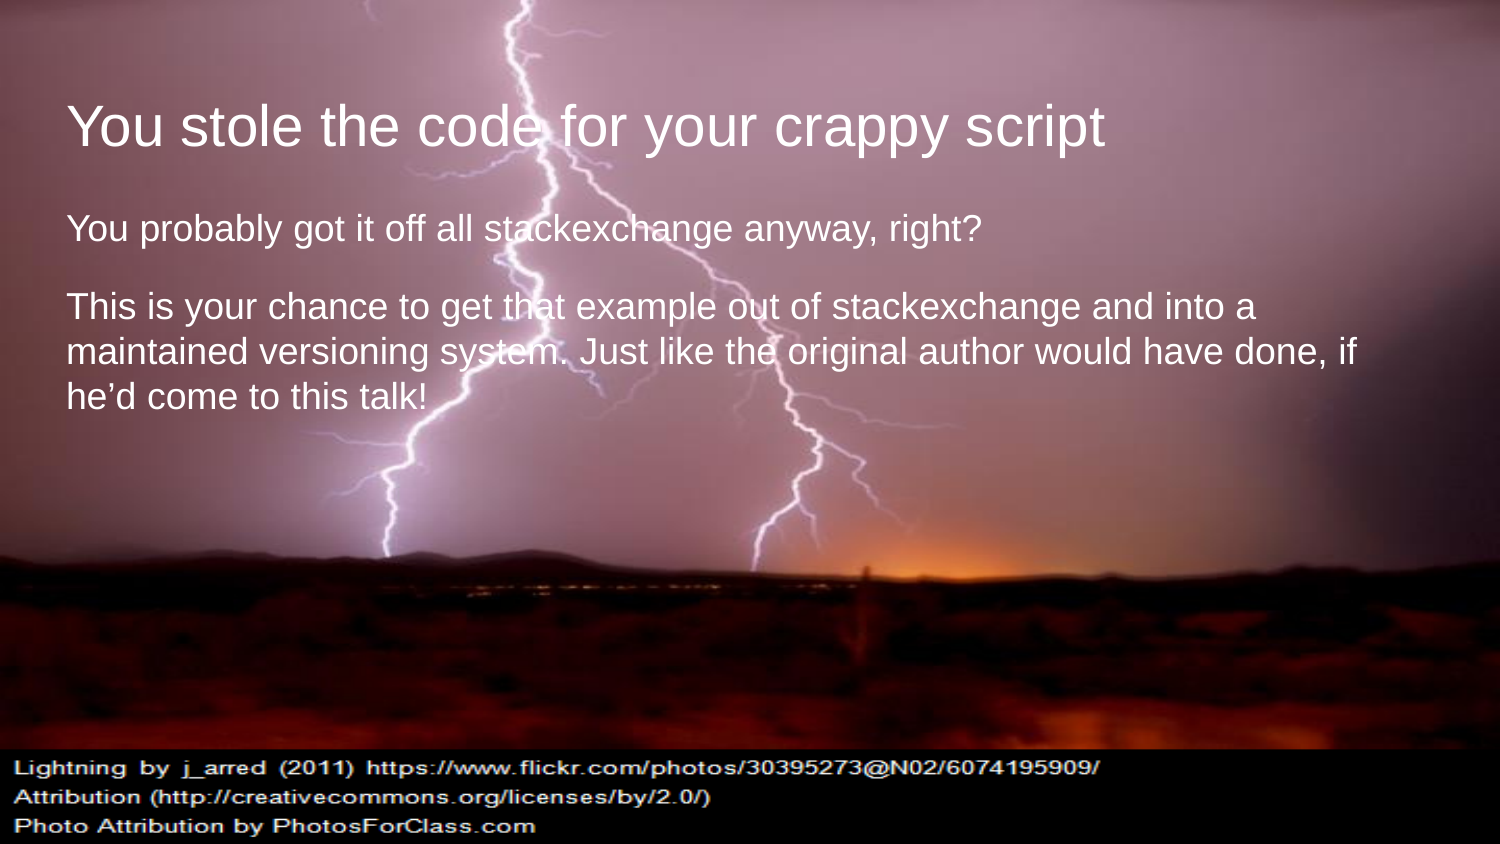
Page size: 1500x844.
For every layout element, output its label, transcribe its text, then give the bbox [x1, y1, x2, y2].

title You stole the code for your crappy script [51, 72, 1449, 167]
list You probably got it off all stackexchange anyway, right? This is your chance to get that example out of stackexchange and into a maintained versioning system. Just like the original author would have done, if he’d come to this talk! [51, 189, 1449, 750]
picture [0, 0, 1500, 844]
